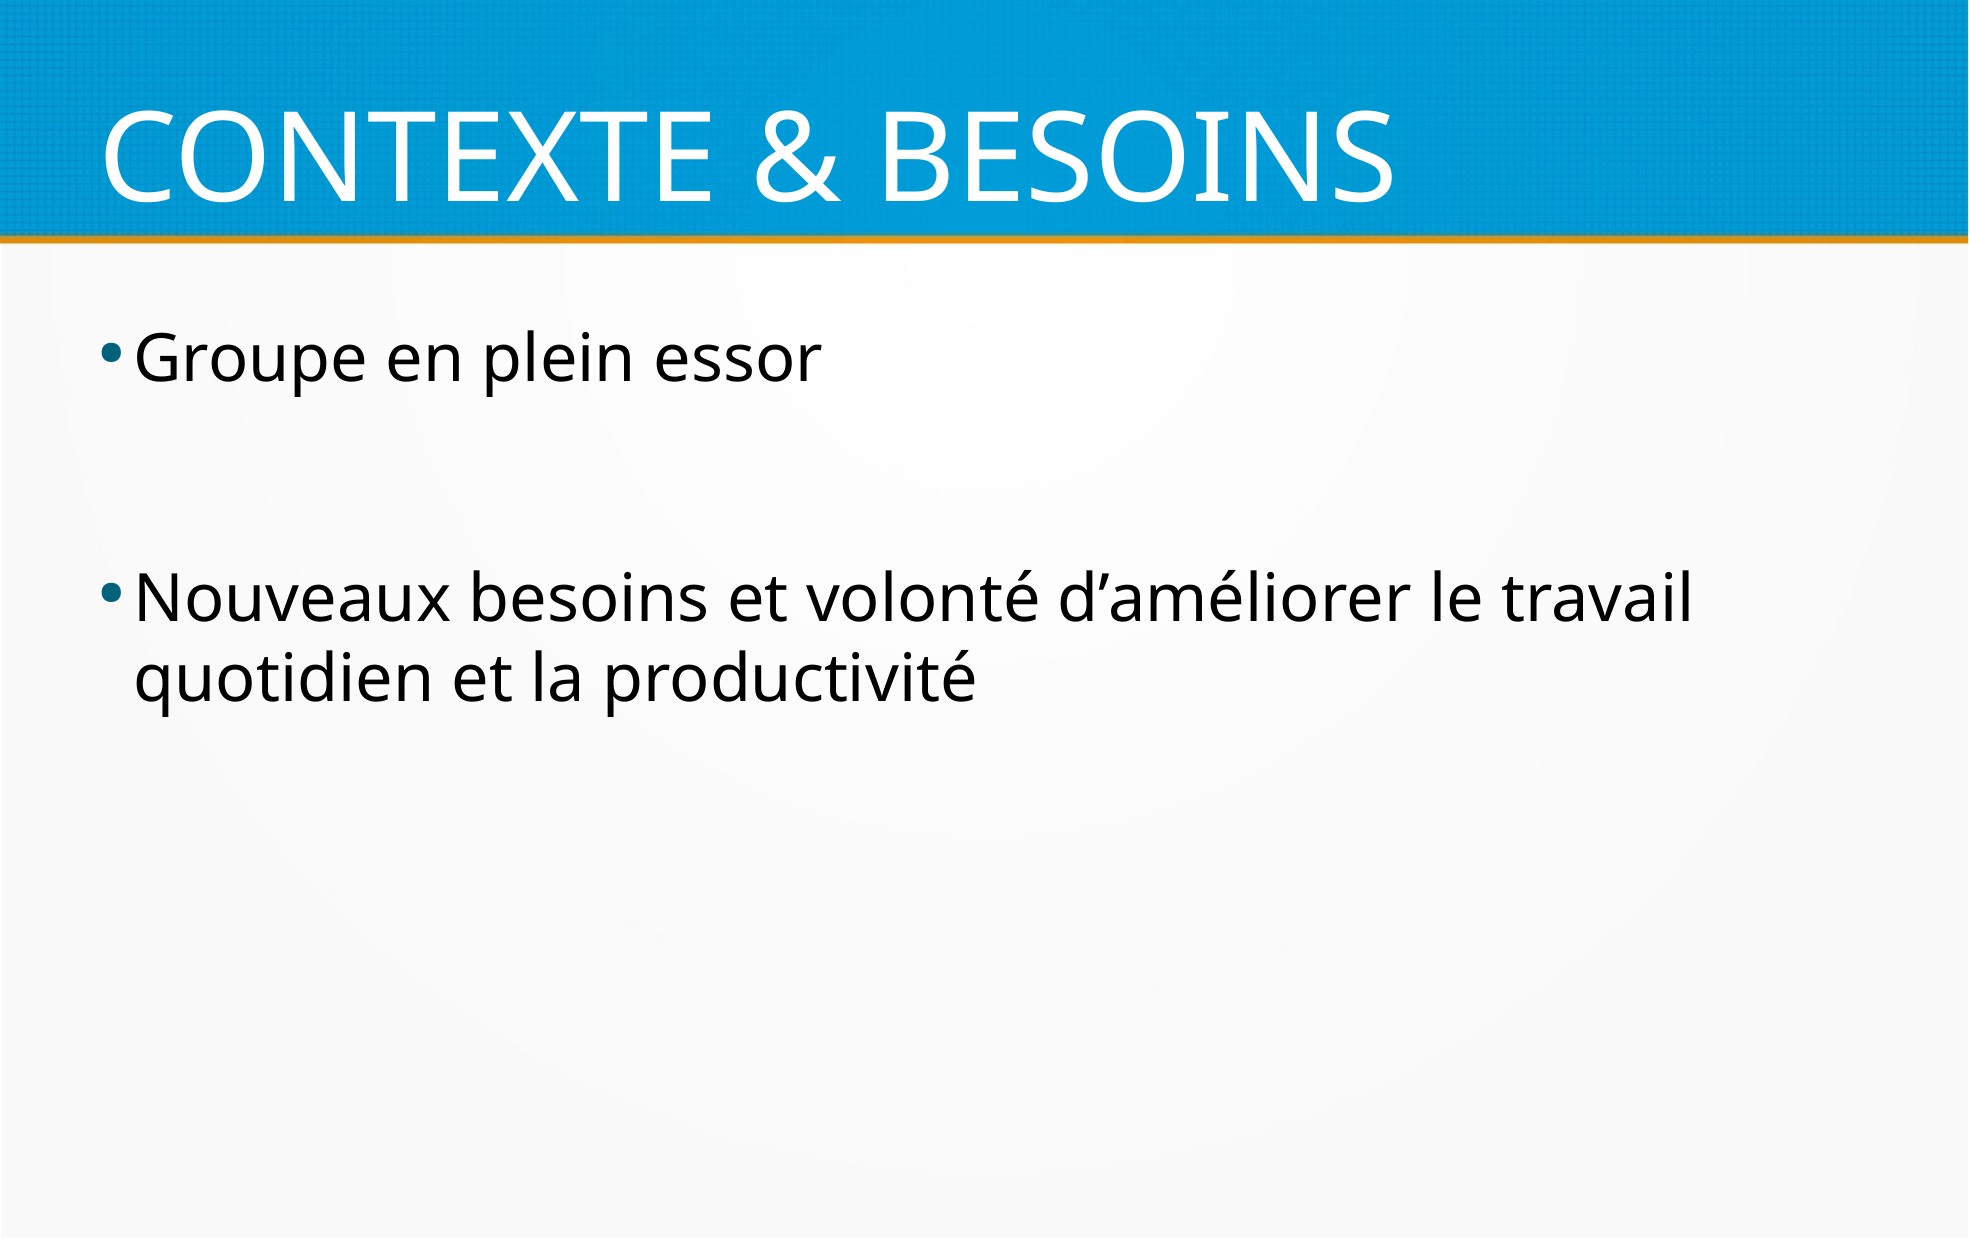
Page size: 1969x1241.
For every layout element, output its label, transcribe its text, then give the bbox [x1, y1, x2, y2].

text_box Groupe en plein essor Nouveaux besoins et volonté d’améliorer le travail quotidien et la productivité [98, 314, 1860, 1080]
text_box CONTEXTE & BESOINS [98, 19, 1870, 227]
picture [0, 233, 1969, 1241]
